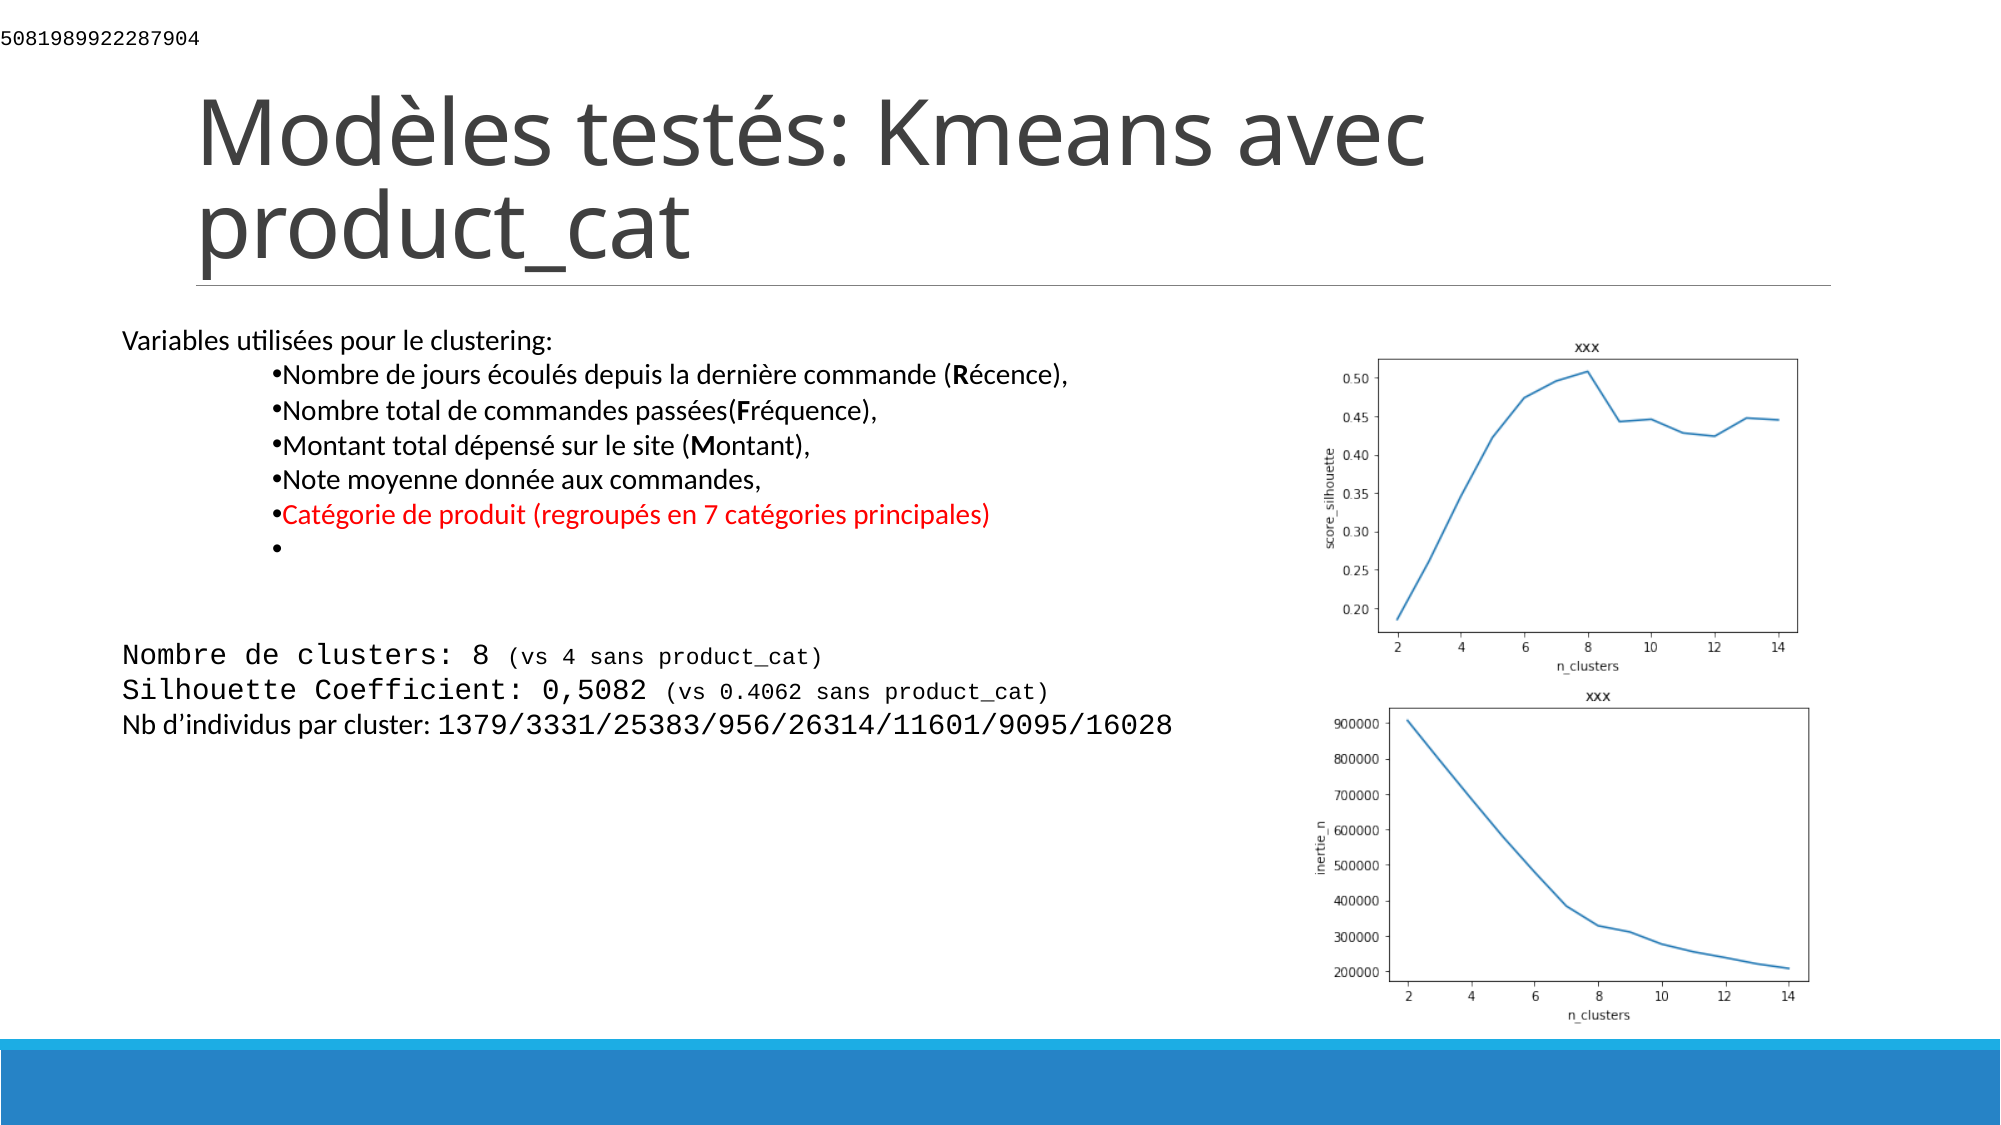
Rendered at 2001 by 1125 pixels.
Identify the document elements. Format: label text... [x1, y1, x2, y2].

picture [1305, 332, 1816, 1030]
title Modèles testés: Kmeans avec product_cat [180, 47, 1831, 286]
text_box Variables utilisées pour le clustering: Nombre de jours écoulés depuis la dernière commande (Récence), Nombre total de commandes passées(Fréquence), Montant total dépensé sur le site (Montant), Note moyenne donnée aux commandes, Catégorie de produit (regroupés en 7 catégories principales) Nombre de clusters: 8 (vs 4 sans product_cat) Silhouette Coefficient: 0,5082 (vs 0.4062 sans product_cat) Nb d’individus par cluster: 1379/3331/25383/956/26314/11601/9095/16028 [107, 313, 1190, 860]
text_box 5081989922287904 [0, 25, 204, 50]
